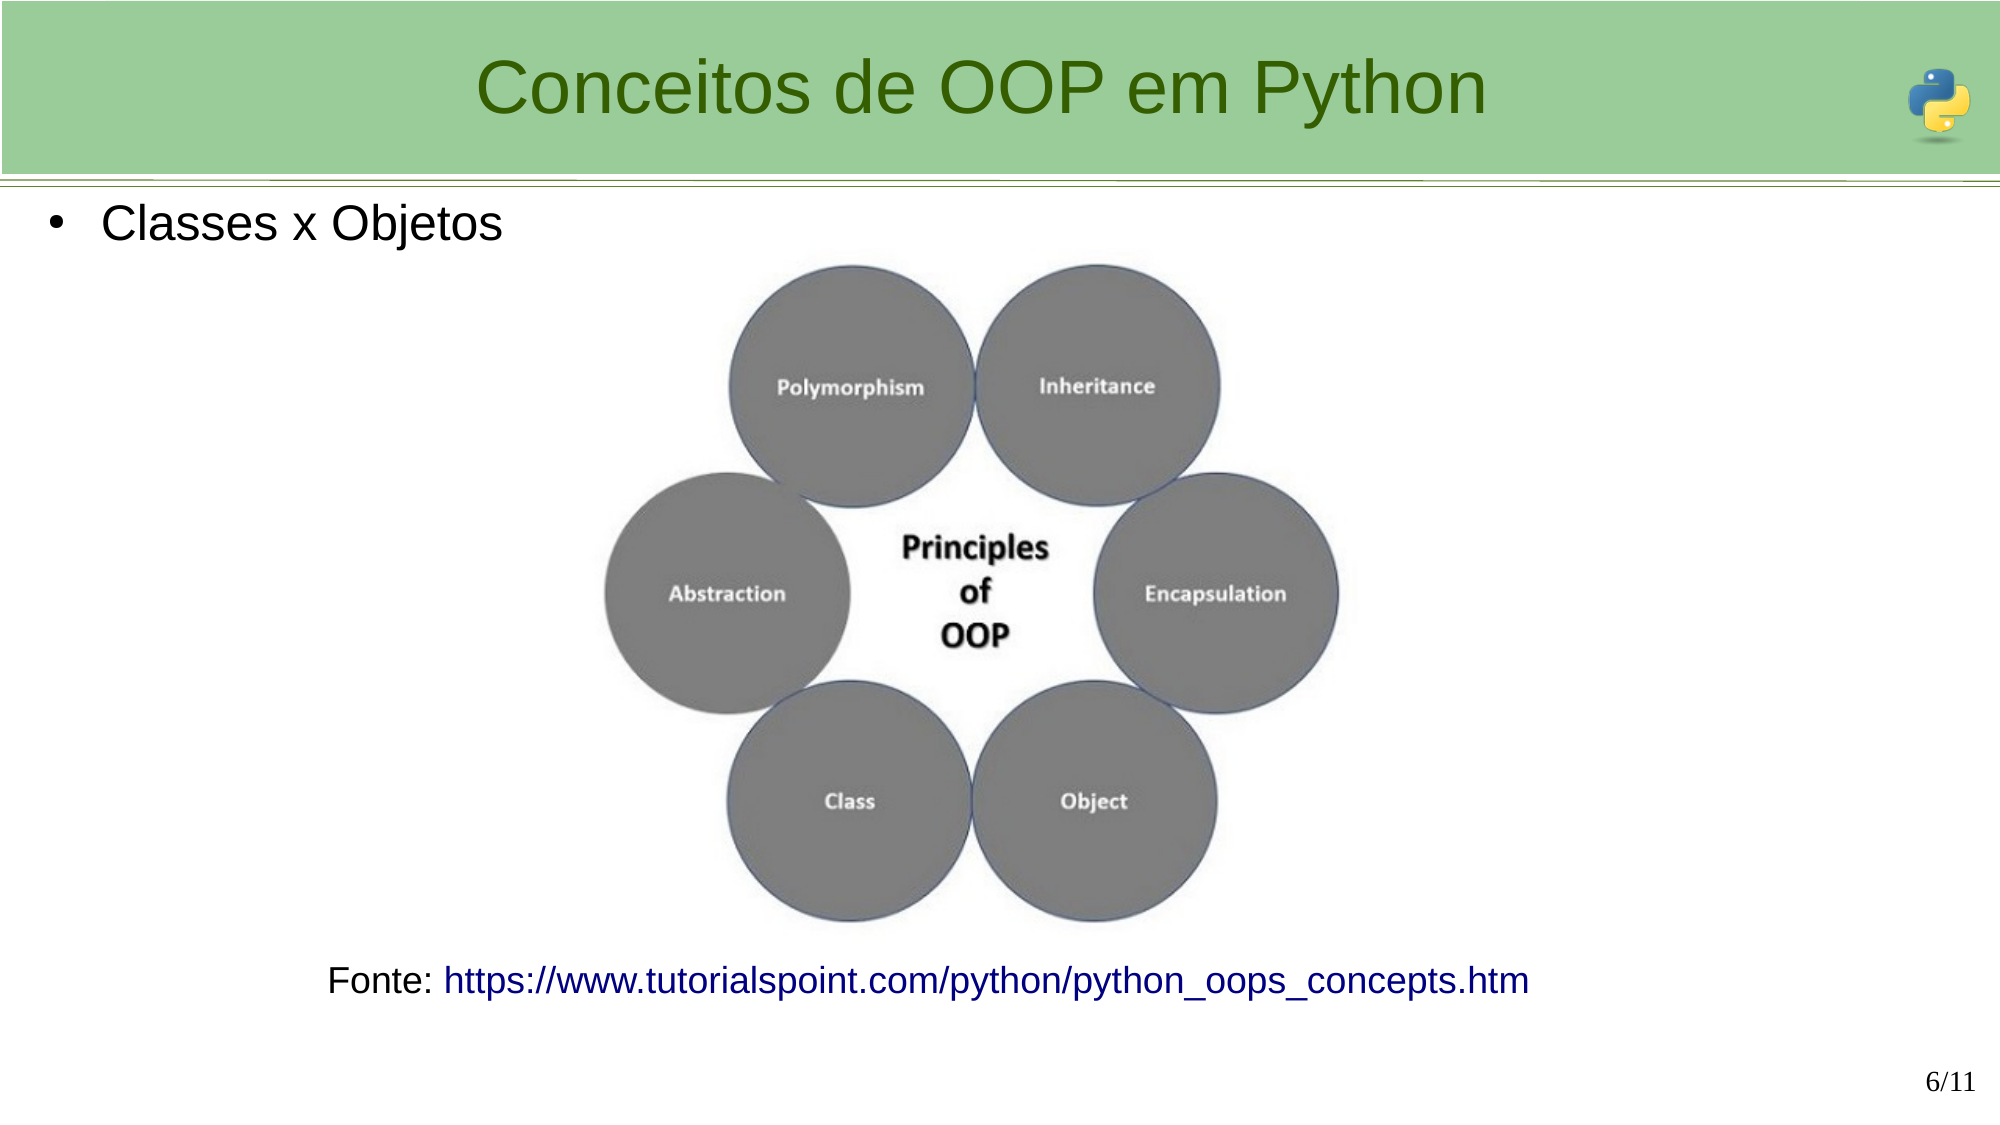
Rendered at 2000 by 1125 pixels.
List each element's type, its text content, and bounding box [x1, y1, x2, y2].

text_box Fonte: https://www.tutorialspoint.com/python/python_oops_concepts.htm [312, 951, 1556, 1051]
picture [509, 248, 1447, 945]
title Conceitos de OOP em Python [105, 0, 1861, 174]
list Classes x Objetos [30, 195, 1966, 848]
picture [1901, 59, 1979, 148]
